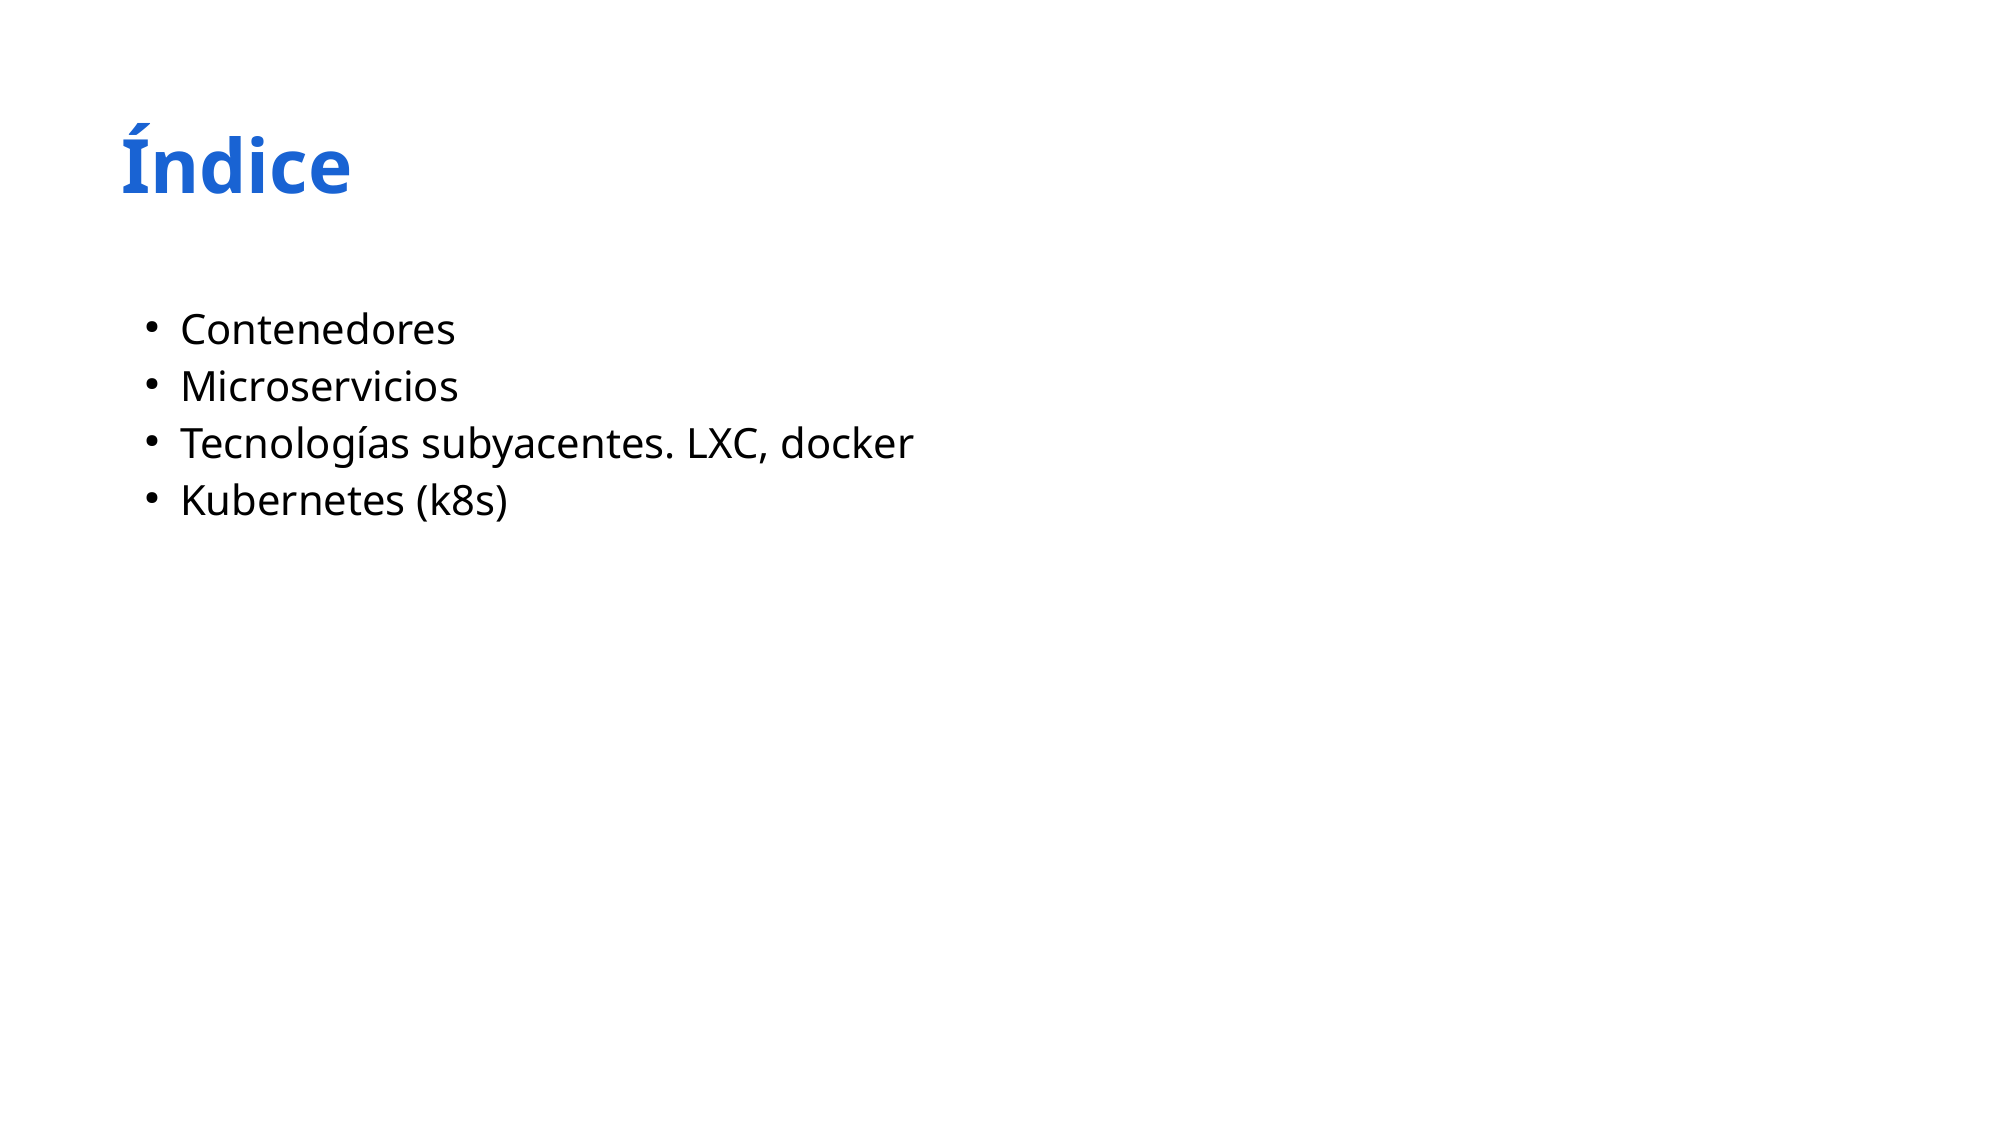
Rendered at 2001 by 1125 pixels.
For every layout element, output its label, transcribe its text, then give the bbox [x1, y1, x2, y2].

text_box Índice [106, 106, 1878, 293]
text_box Contenedores Microservicios Tecnologías subyacentes. LXC, docker Kubernetes (k8s) [129, 292, 1843, 592]
